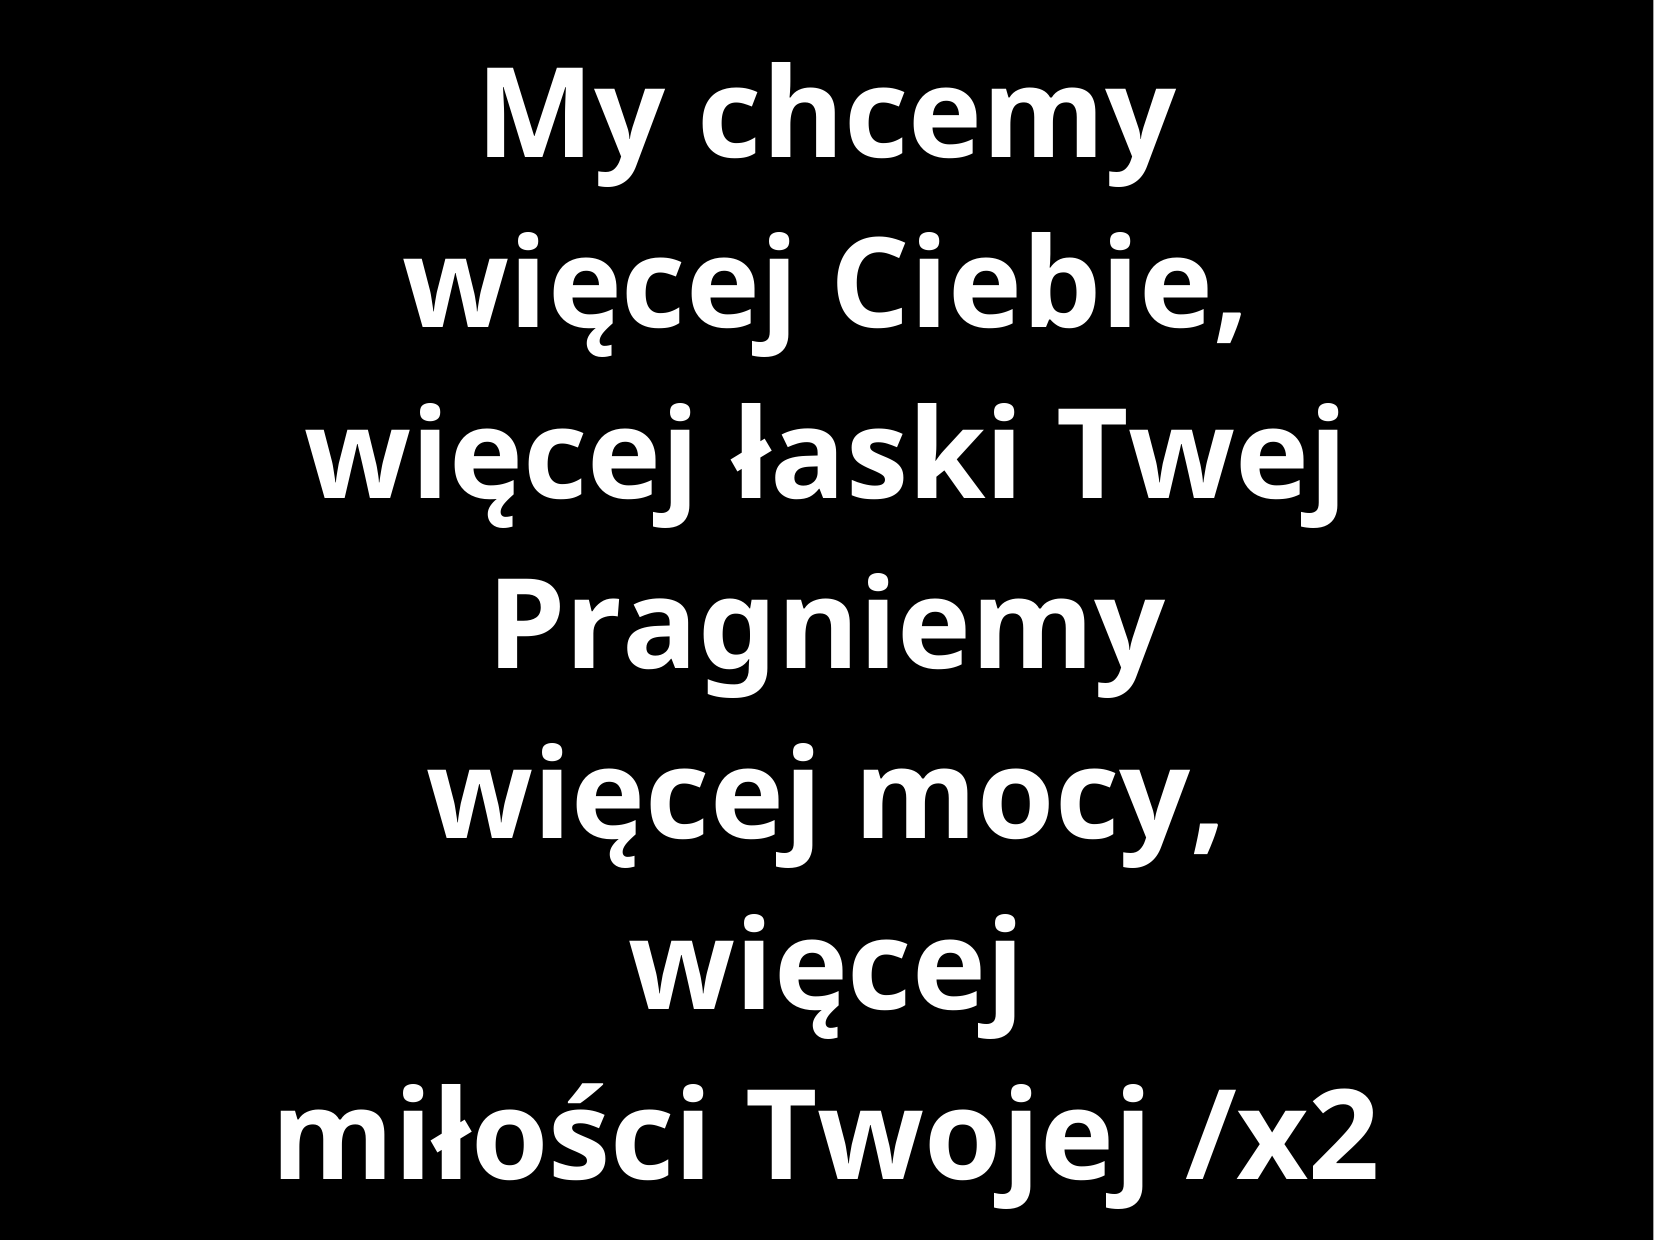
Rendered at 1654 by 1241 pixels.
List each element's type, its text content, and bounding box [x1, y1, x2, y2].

title My chcemy więcej Ciebie, więcej łaski Twej Pragniemy więcej mocy, więcej miłości Twojej /x2 [0, 0, 1654, 1241]
